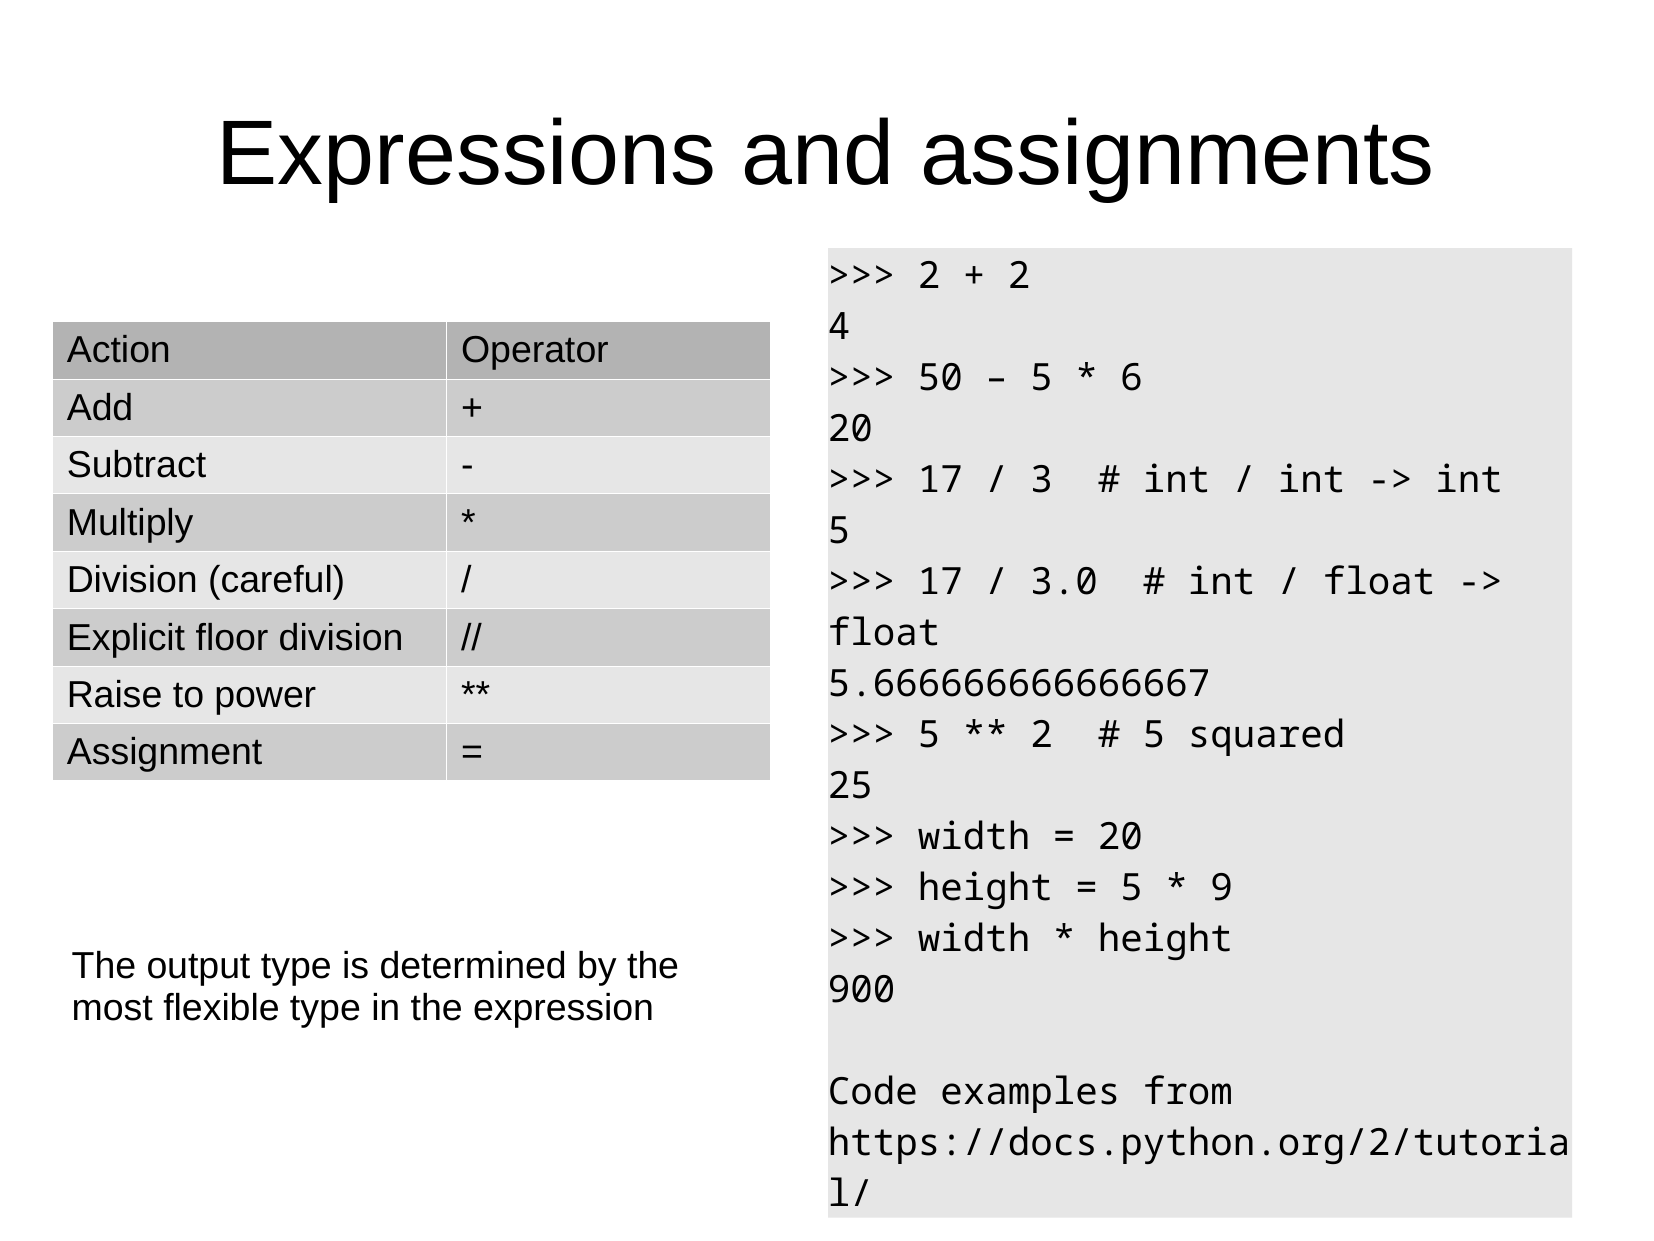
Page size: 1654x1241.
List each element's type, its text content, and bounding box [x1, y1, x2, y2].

table_header Action [53, 322, 446, 379]
table_cell Raise to power [53, 667, 446, 723]
text_box The output type is determined by the most flexible type in the expression [56, 937, 769, 1036]
table_cell Subtract [53, 437, 446, 493]
table_cell Multiply [53, 494, 446, 551]
table_cell Assignment [53, 724, 446, 780]
table_cell / [447, 552, 770, 608]
table_cell Division (careful) [53, 552, 446, 608]
text_box >>> 2 + 2 4 >>> 50 – 5 * 6 20 >>> 17 / 3 # int / int -> int 5 >>> 17 / 3.0 # int / float -> float 5.666666666666667 >>> 5 ** 2 # 5 squared 25 >>> width = 20 >>> height = 5 * 9 >>> width * height 900 Code examples from https://docs.python.org/2/tutorial/ [828, 291, 1573, 1174]
table_cell Add [53, 380, 446, 436]
table_cell ** [447, 667, 770, 723]
table_cell Explicit floor division [53, 609, 446, 666]
table_cell - [447, 437, 770, 493]
table_cell // [447, 609, 770, 666]
table_header Operator [447, 322, 770, 379]
table_cell * [447, 494, 770, 551]
table_cell = [447, 724, 770, 780]
table_cell + [447, 380, 770, 436]
title Expressions and assignments [82, 49, 1571, 257]
